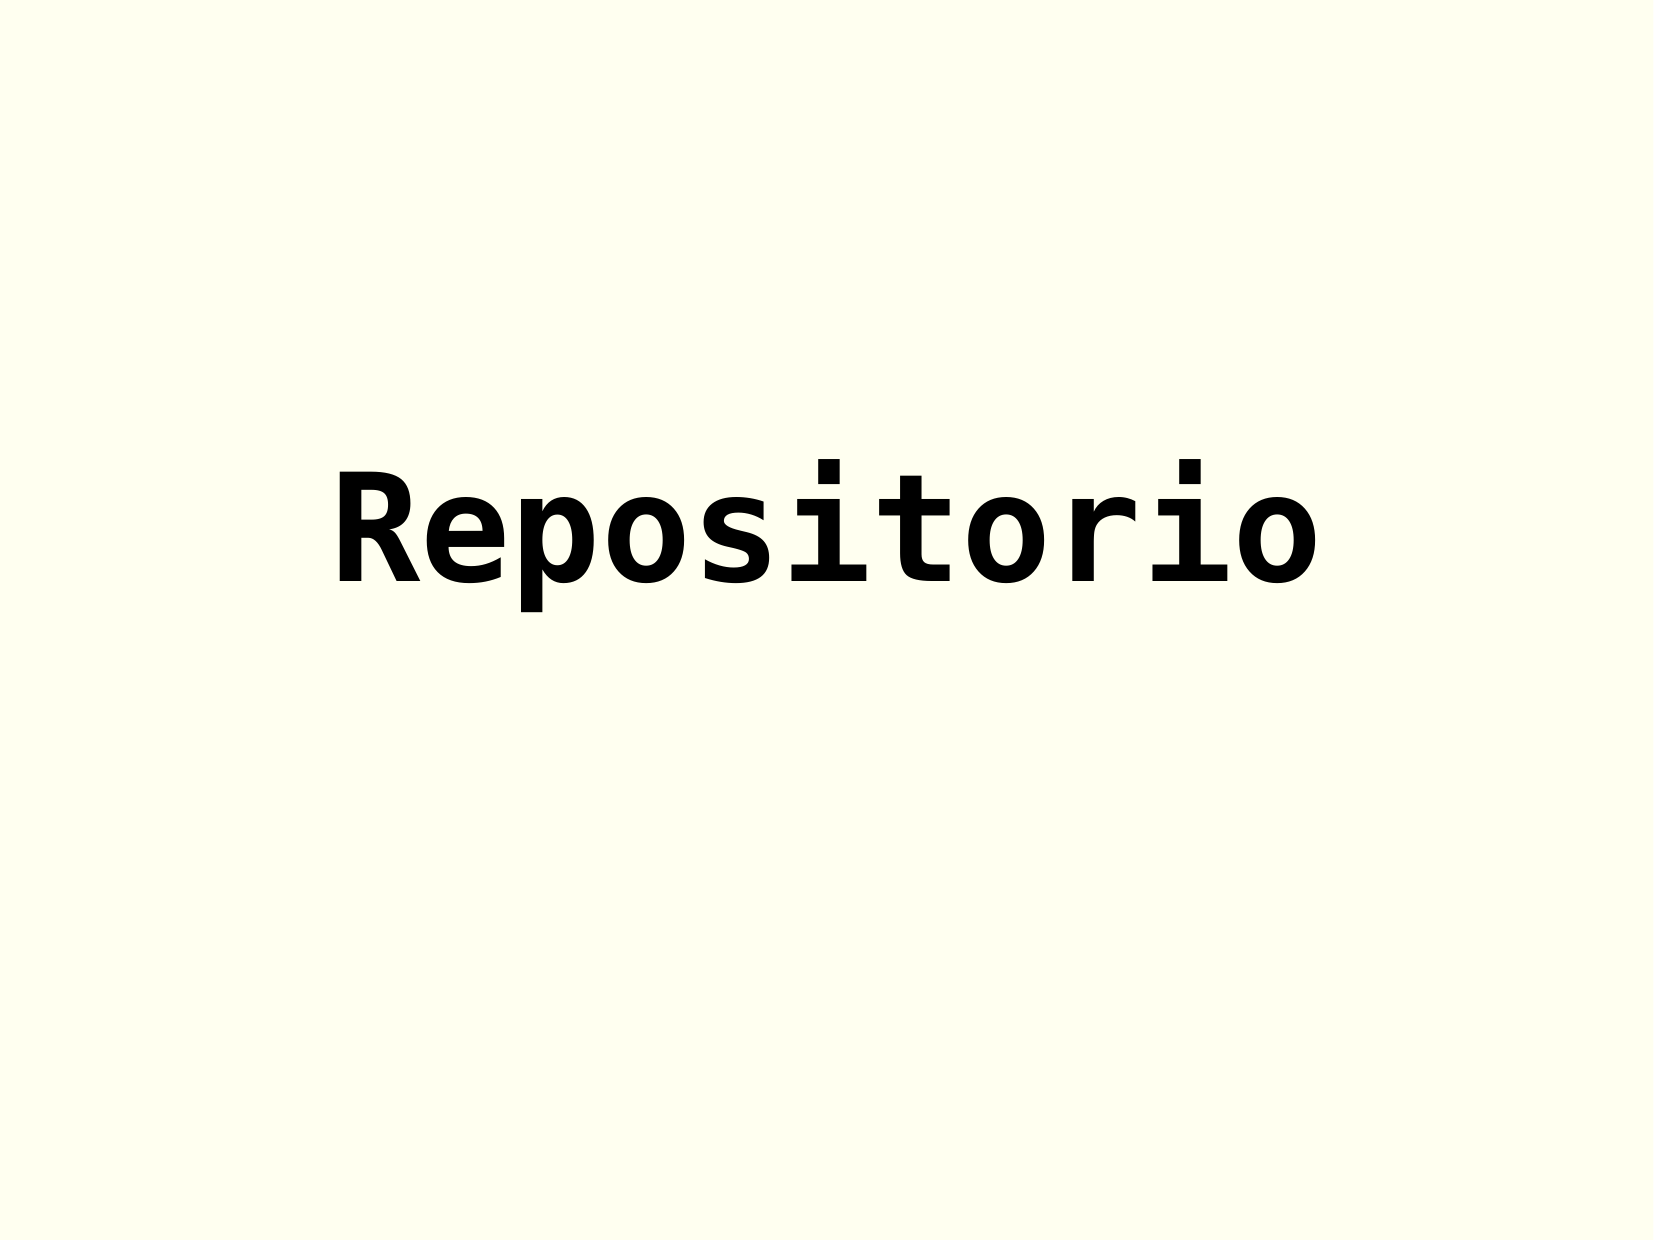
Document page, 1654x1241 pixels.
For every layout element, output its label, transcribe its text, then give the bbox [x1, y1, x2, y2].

subtitle Repositorio [82, 49, 1571, 1010]
